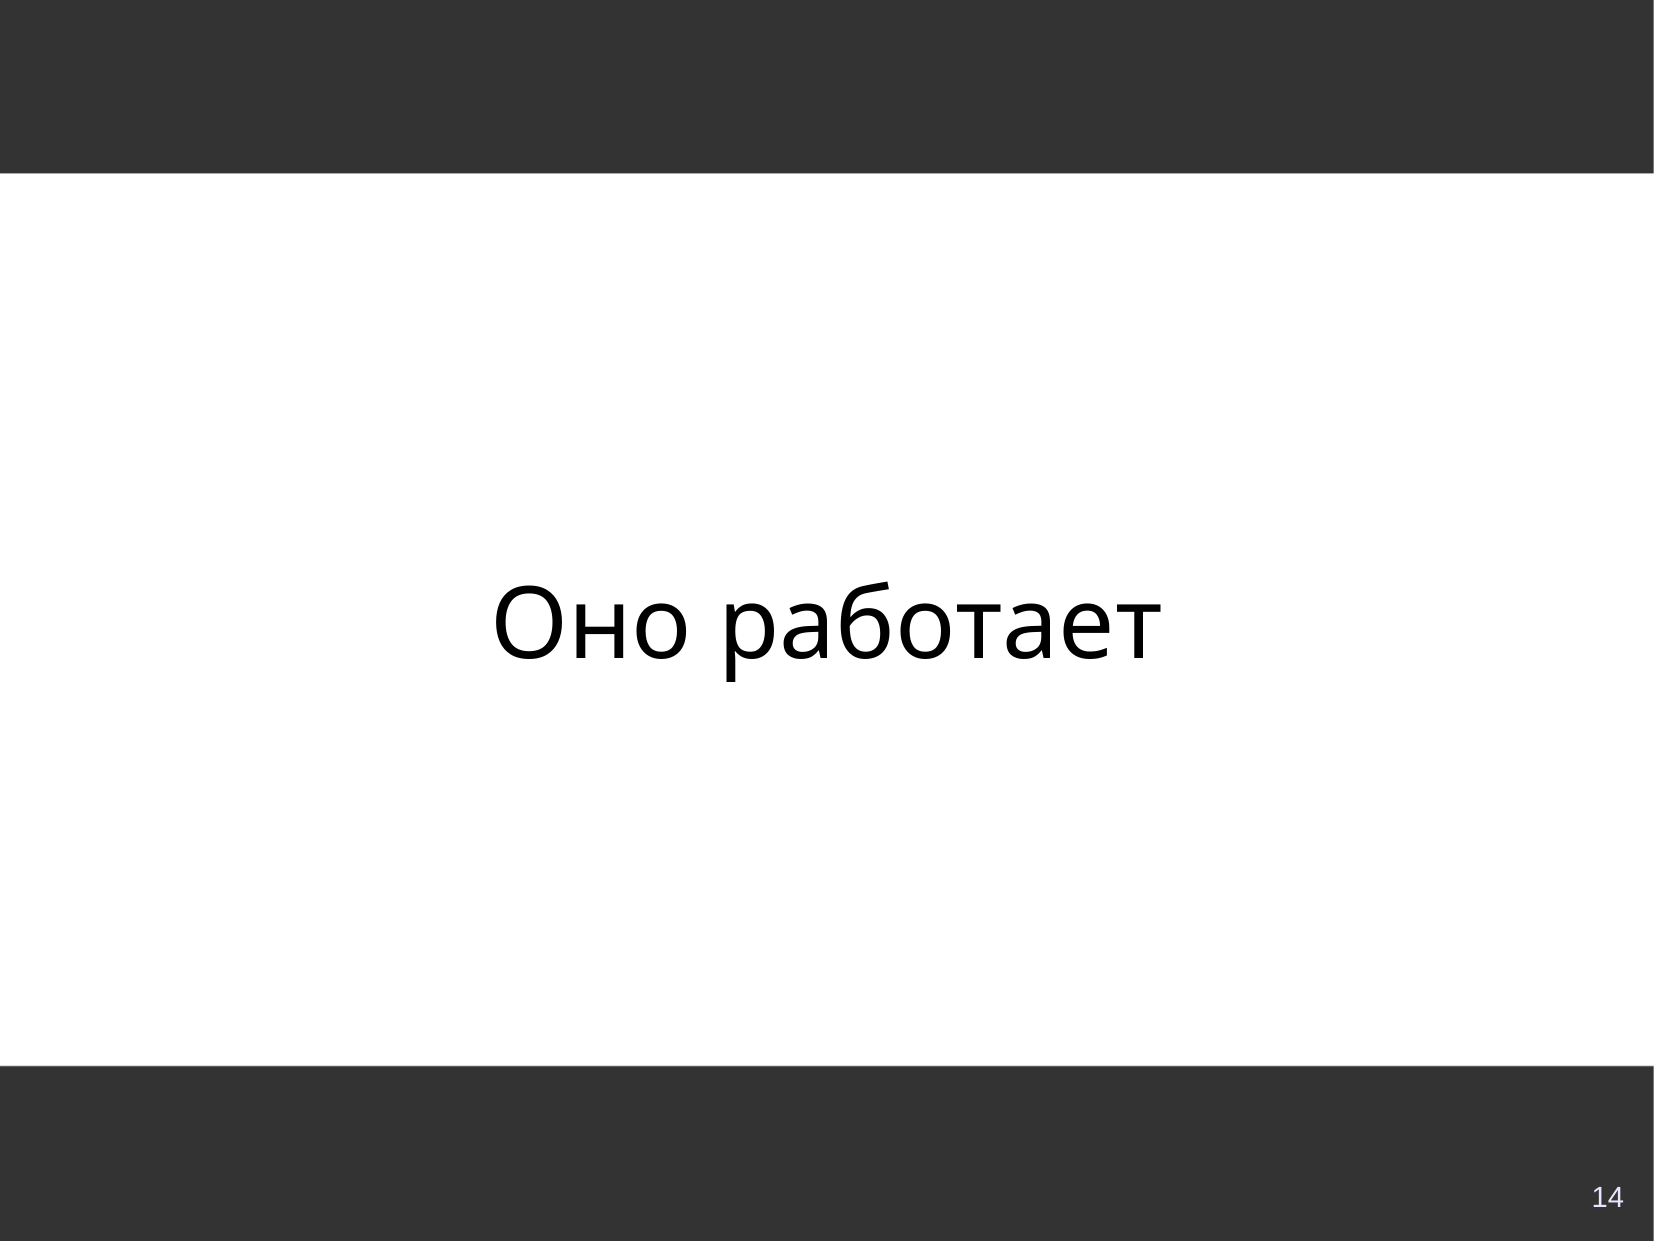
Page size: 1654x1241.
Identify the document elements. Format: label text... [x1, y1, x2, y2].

picture [0, 0, 1654, 1241]
title Оно работает [29, 214, 1625, 1027]
